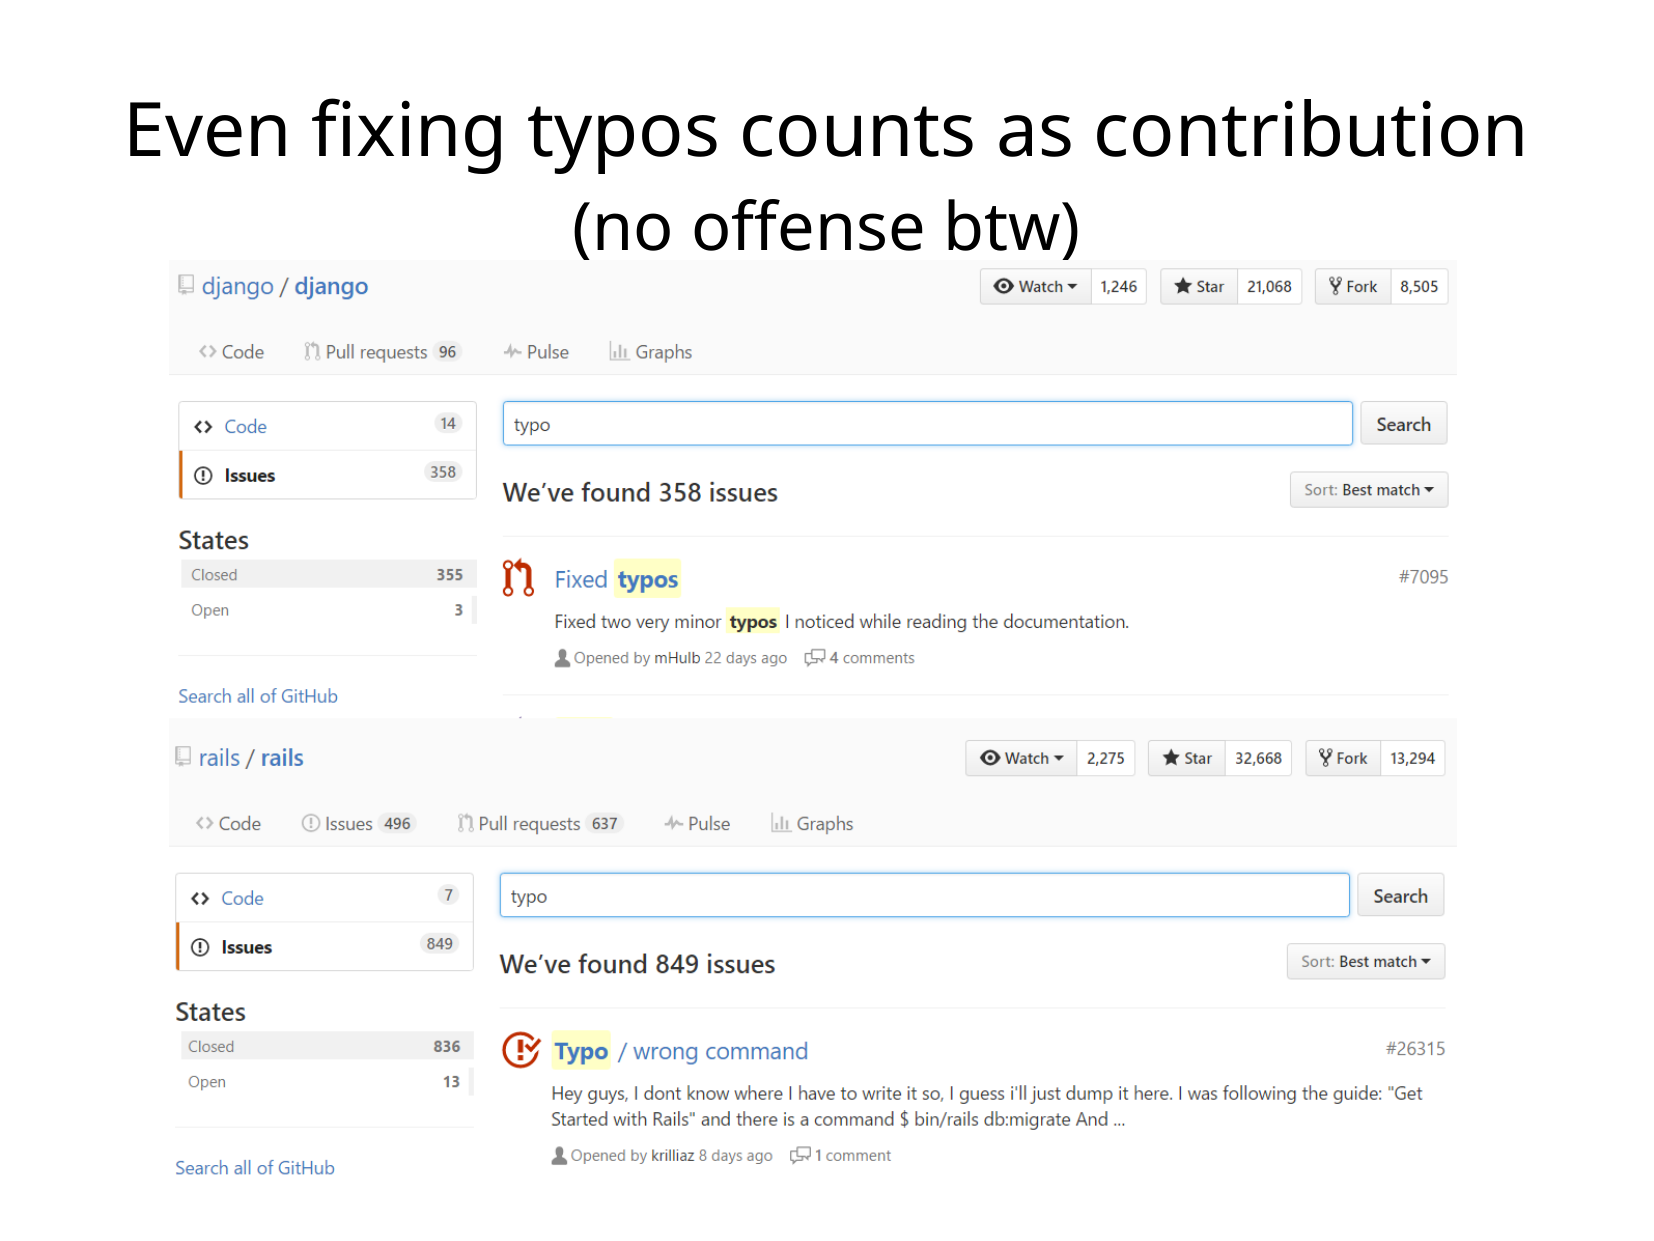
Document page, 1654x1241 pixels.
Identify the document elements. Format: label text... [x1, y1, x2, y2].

picture [169, 260, 1459, 1192]
title Even fixing typos counts as contribution (no offense btw) [82, 70, 1571, 277]
